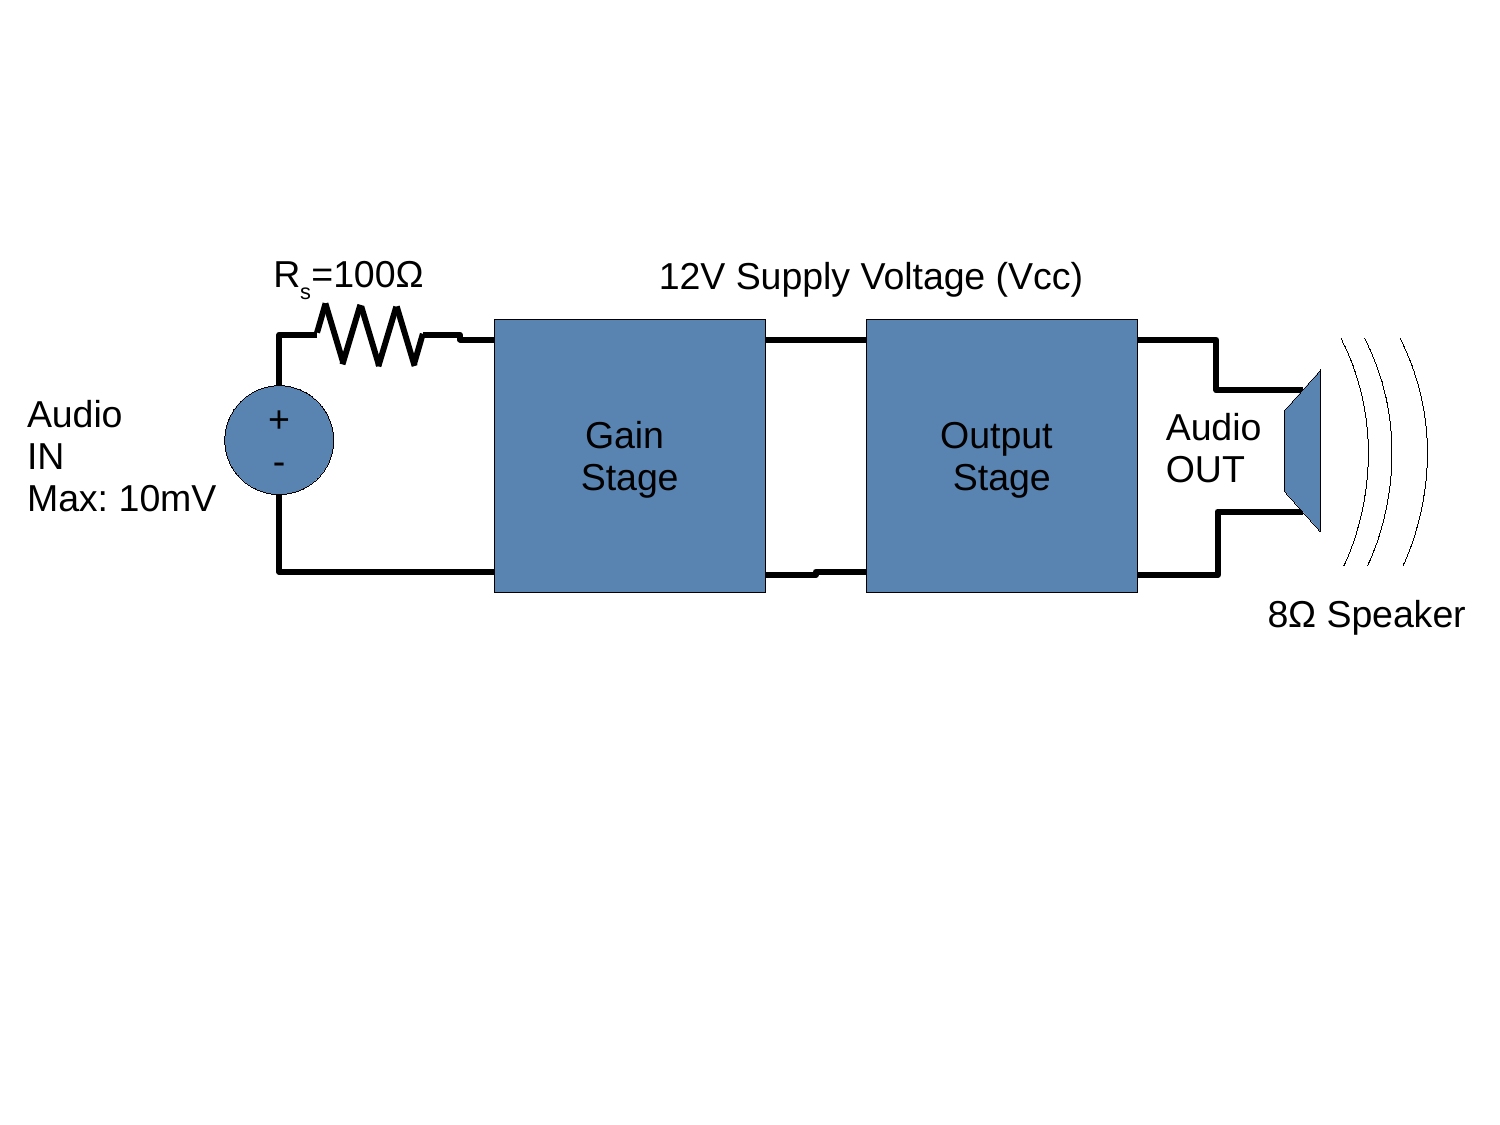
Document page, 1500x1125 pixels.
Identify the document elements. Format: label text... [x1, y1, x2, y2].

text_box [1284, 369, 1321, 532]
text_box + - [253, 385, 334, 495]
text_box Gain Stage [494, 319, 766, 593]
text_box 8Ω Speaker [1252, 585, 1481, 643]
text_box Audio OUT [1151, 399, 1293, 499]
text_box 12V Supply Voltage (Vcc) [644, 247, 1099, 305]
text_box Rs=100Ω [258, 245, 439, 312]
text_box Output Stage [866, 319, 1138, 593]
text_box Audio IN Max: 10mV [12, 385, 253, 527]
